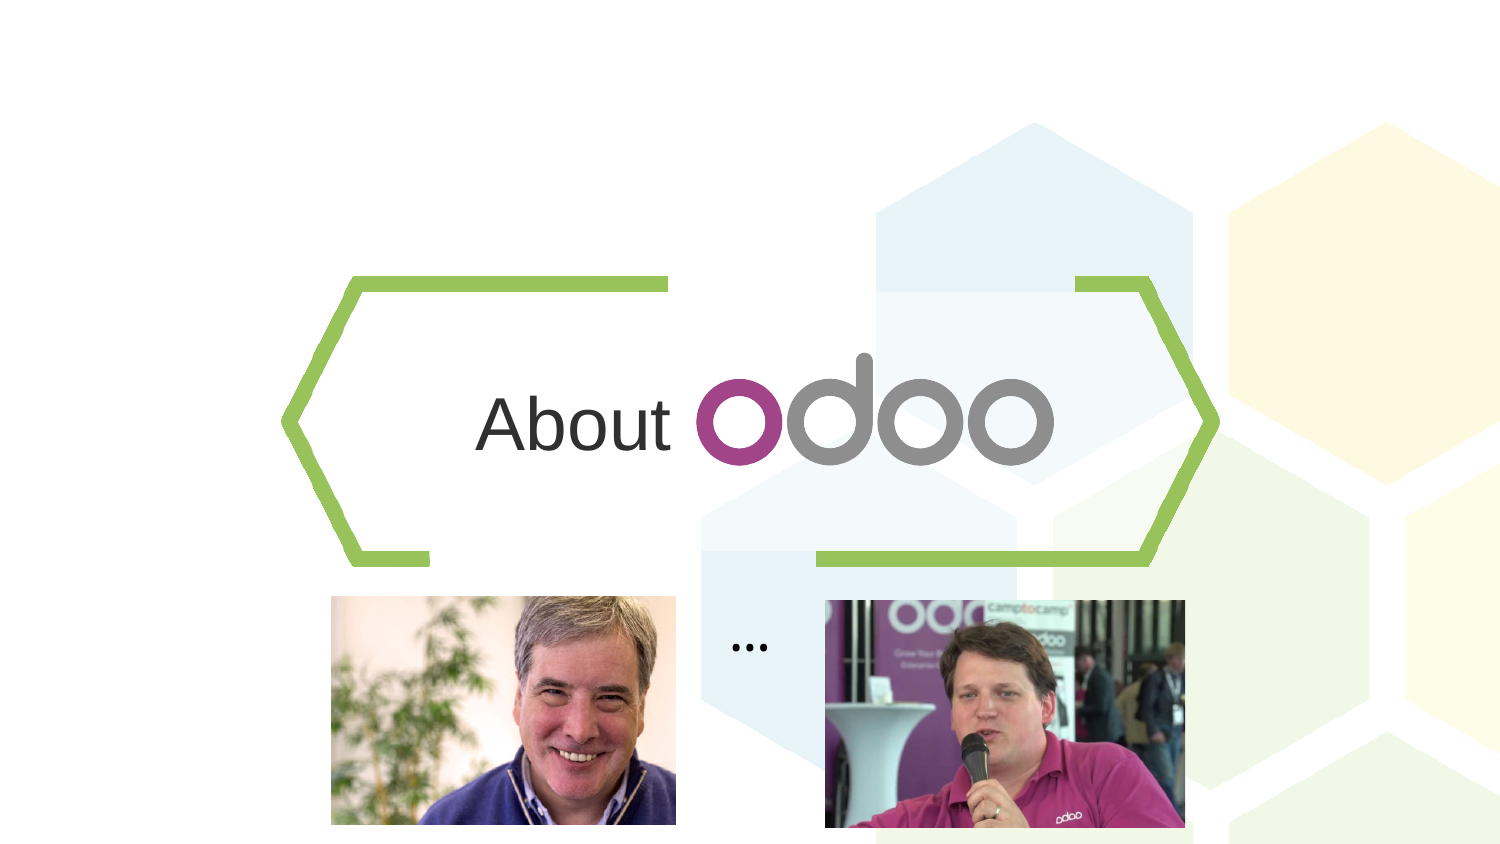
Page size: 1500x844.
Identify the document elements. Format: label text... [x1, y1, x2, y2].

title About [51, 358, 645, 481]
title About [1105, 358, 1449, 481]
subtitle ... [51, 569, 1449, 786]
picture [0, 0, 1500, 844]
